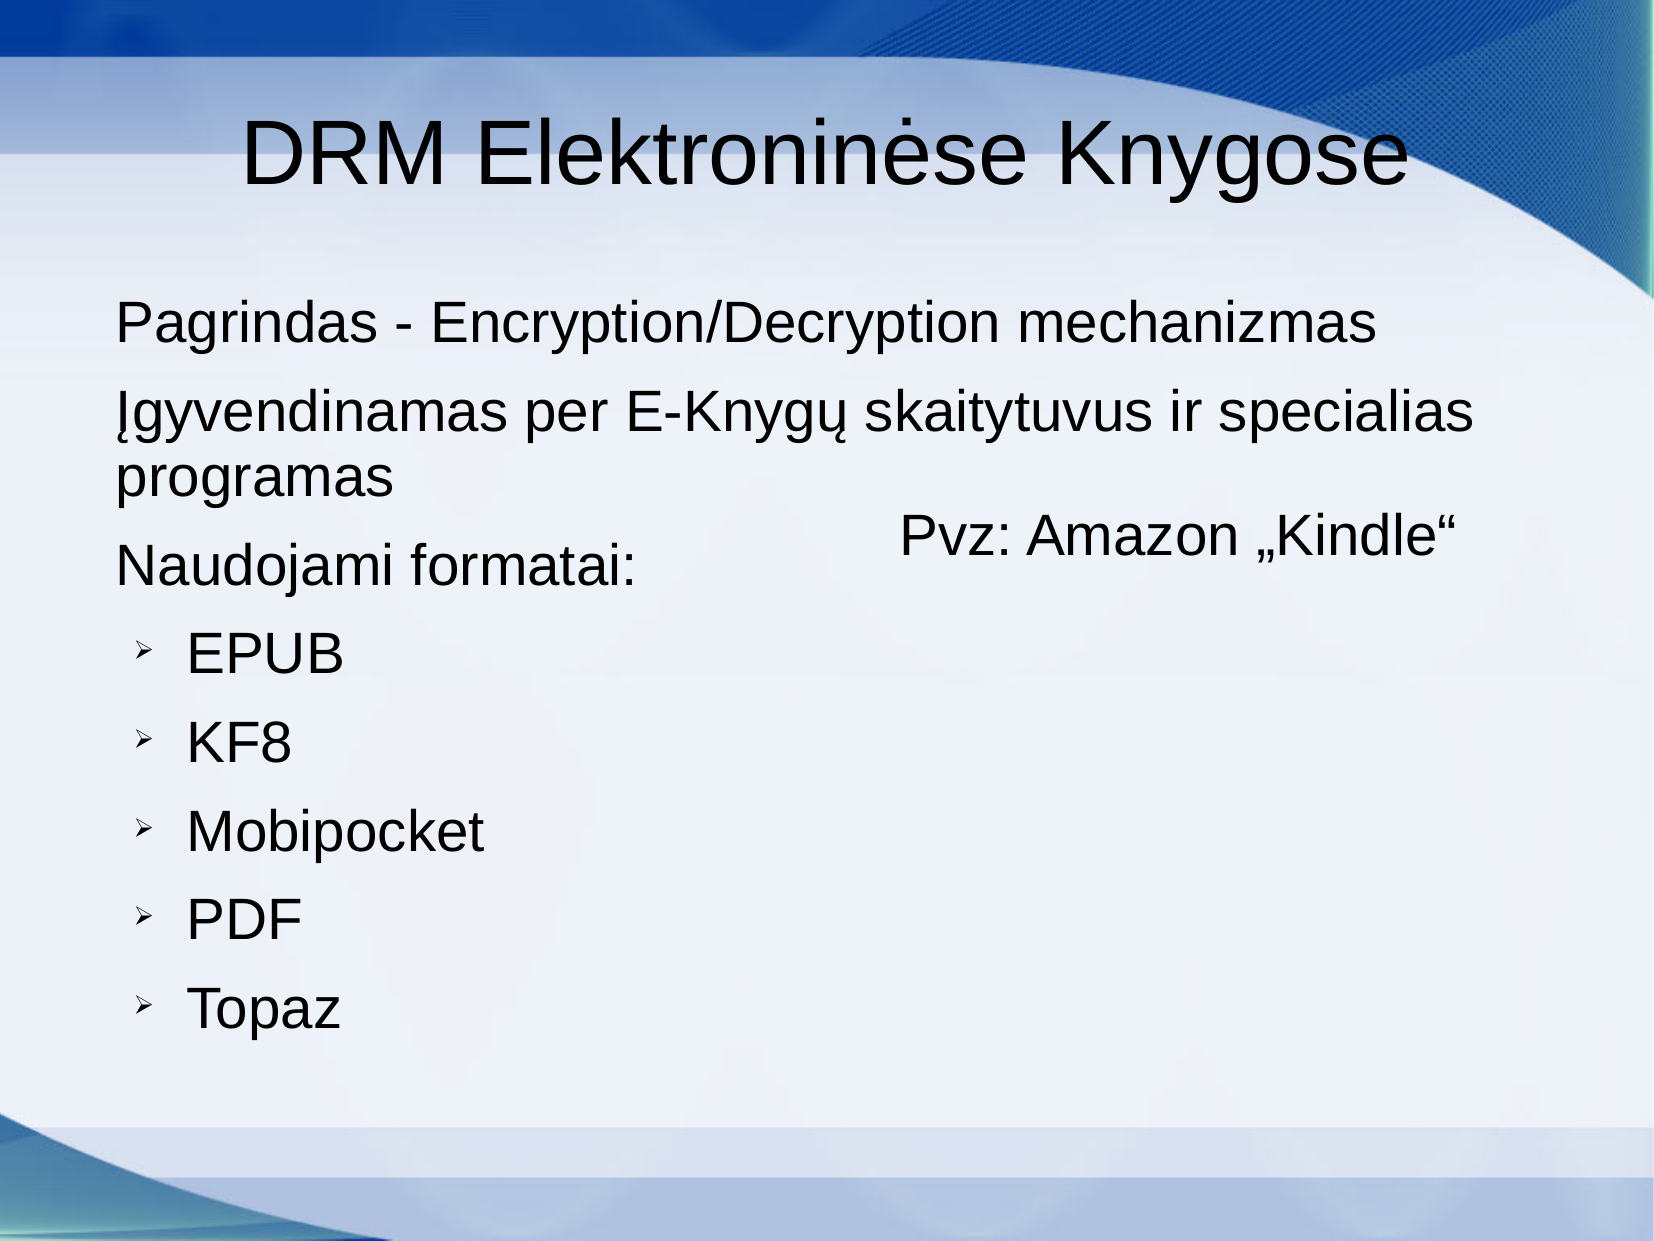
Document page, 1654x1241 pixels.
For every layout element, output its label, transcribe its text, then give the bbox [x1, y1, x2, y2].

title DRM Elektroninėse Knygose [82, 49, 1571, 257]
list Pagrindas - Encryption/Decryption mechanizmas Įgyvendinamas per E-Knygų skaitytuvus ir specialias programas Naudojami formatai: EPUB KF8 Mobipocket PDF Topaz [45, 290, 1571, 1171]
text_box Pvz: Amazon „Kindle“ [885, 495, 1531, 640]
picture [0, 0, 1654, 1241]
